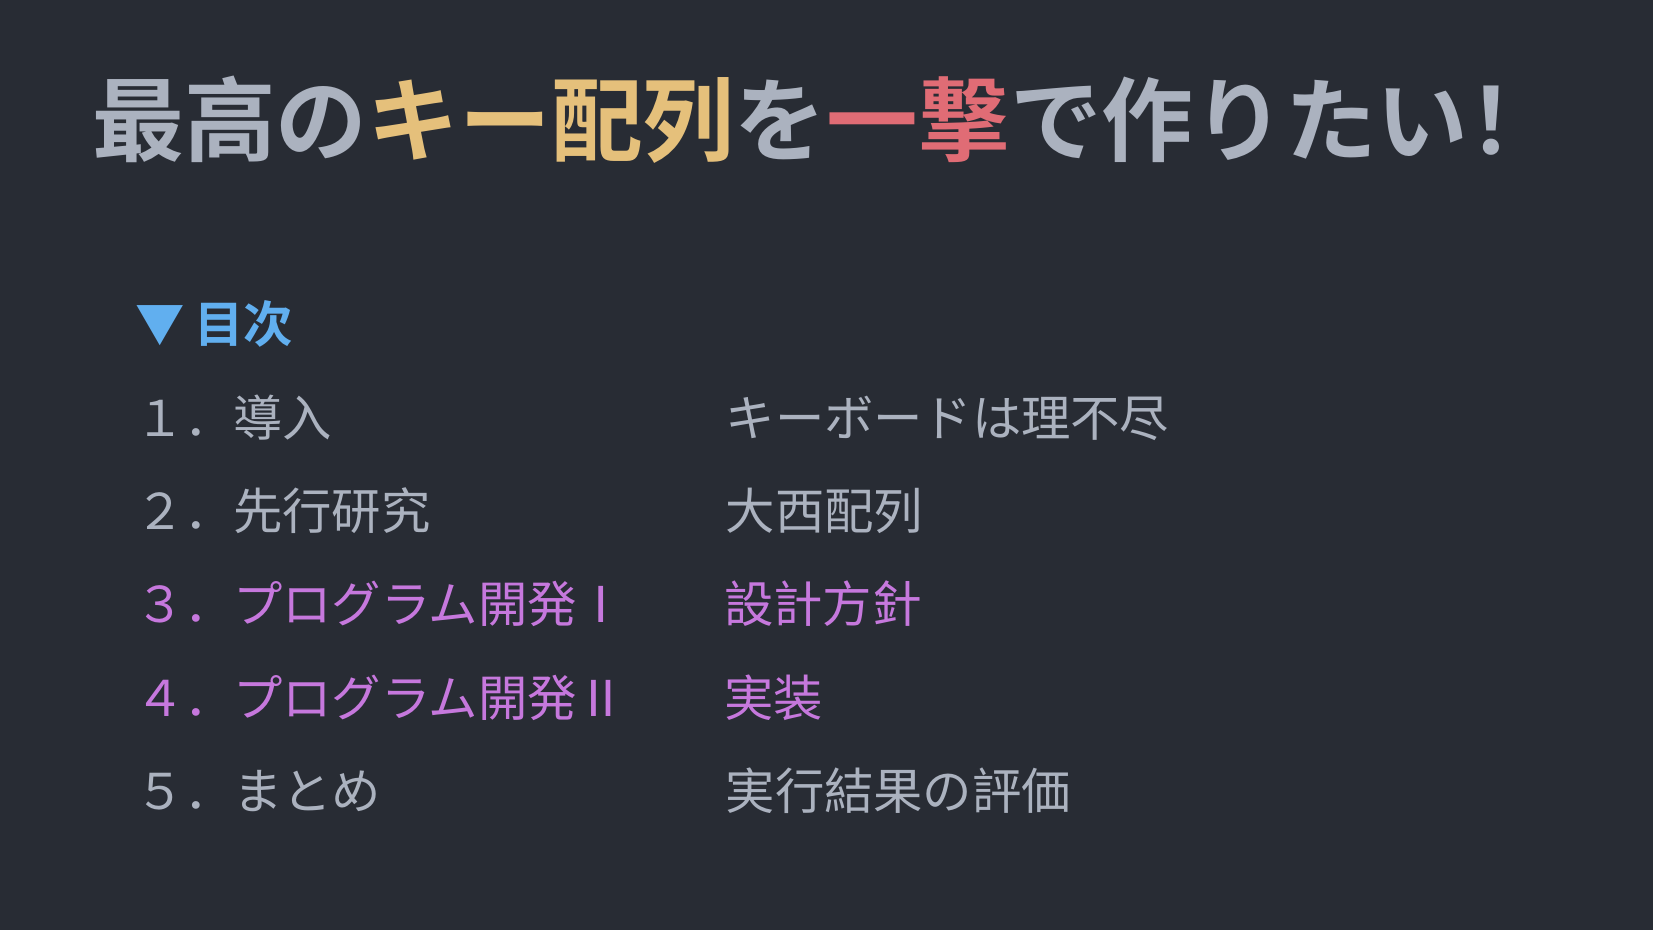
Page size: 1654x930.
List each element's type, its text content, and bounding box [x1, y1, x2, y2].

list ▼目次 １．導入 キーボードは理不尽 ２．先行研究 大西配列 ３．プログラム開発Ⅰ 設計方針 ４．プログラム開発Ⅱ 実装 ５．まとめ 実行結果の評価 [82, 285, 1571, 826]
title 最高のキー配列を一撃で作りたい！ [82, 37, 1571, 193]
